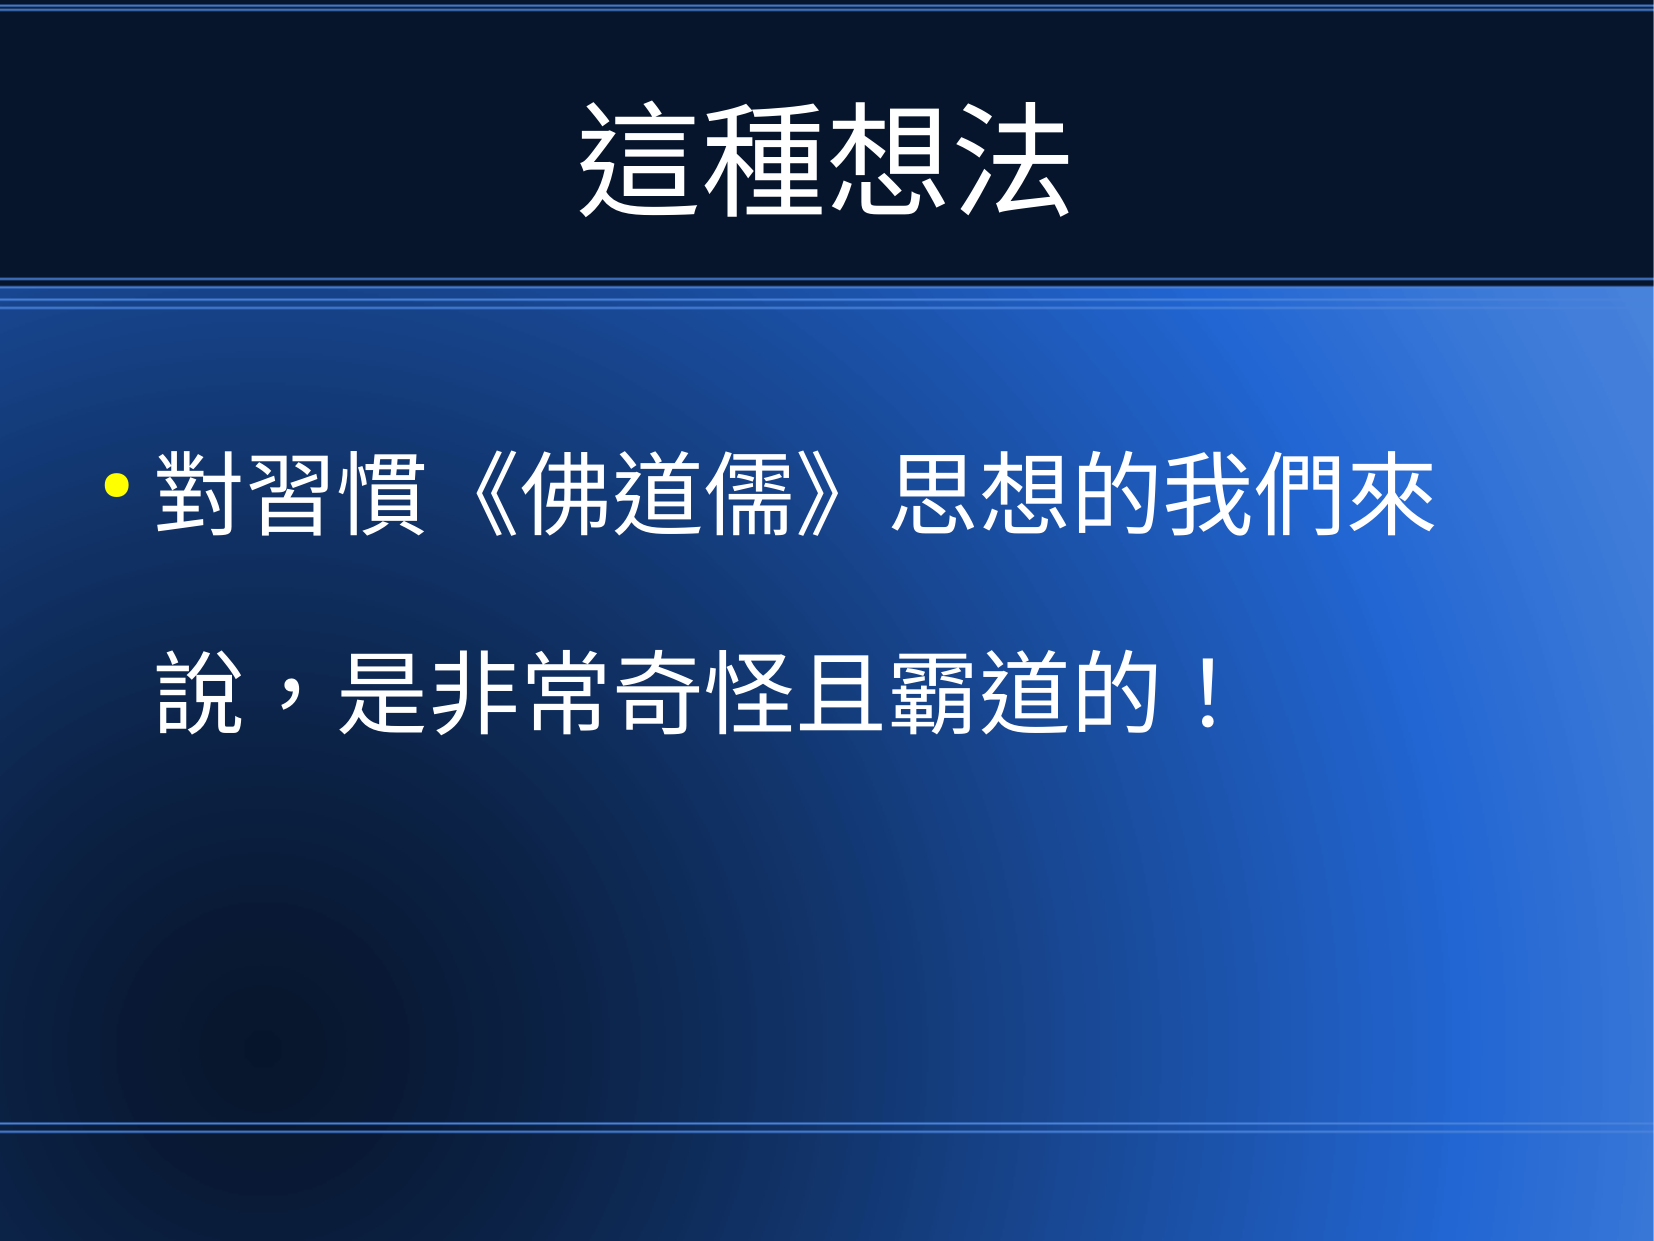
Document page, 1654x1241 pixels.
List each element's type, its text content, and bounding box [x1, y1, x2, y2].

picture [0, 0, 1654, 1241]
title 這種想法 [82, 49, 1571, 257]
list 對習慣《佛道儒》思想的我們來說，是非常奇怪且霸道的！ [82, 355, 1571, 1241]
